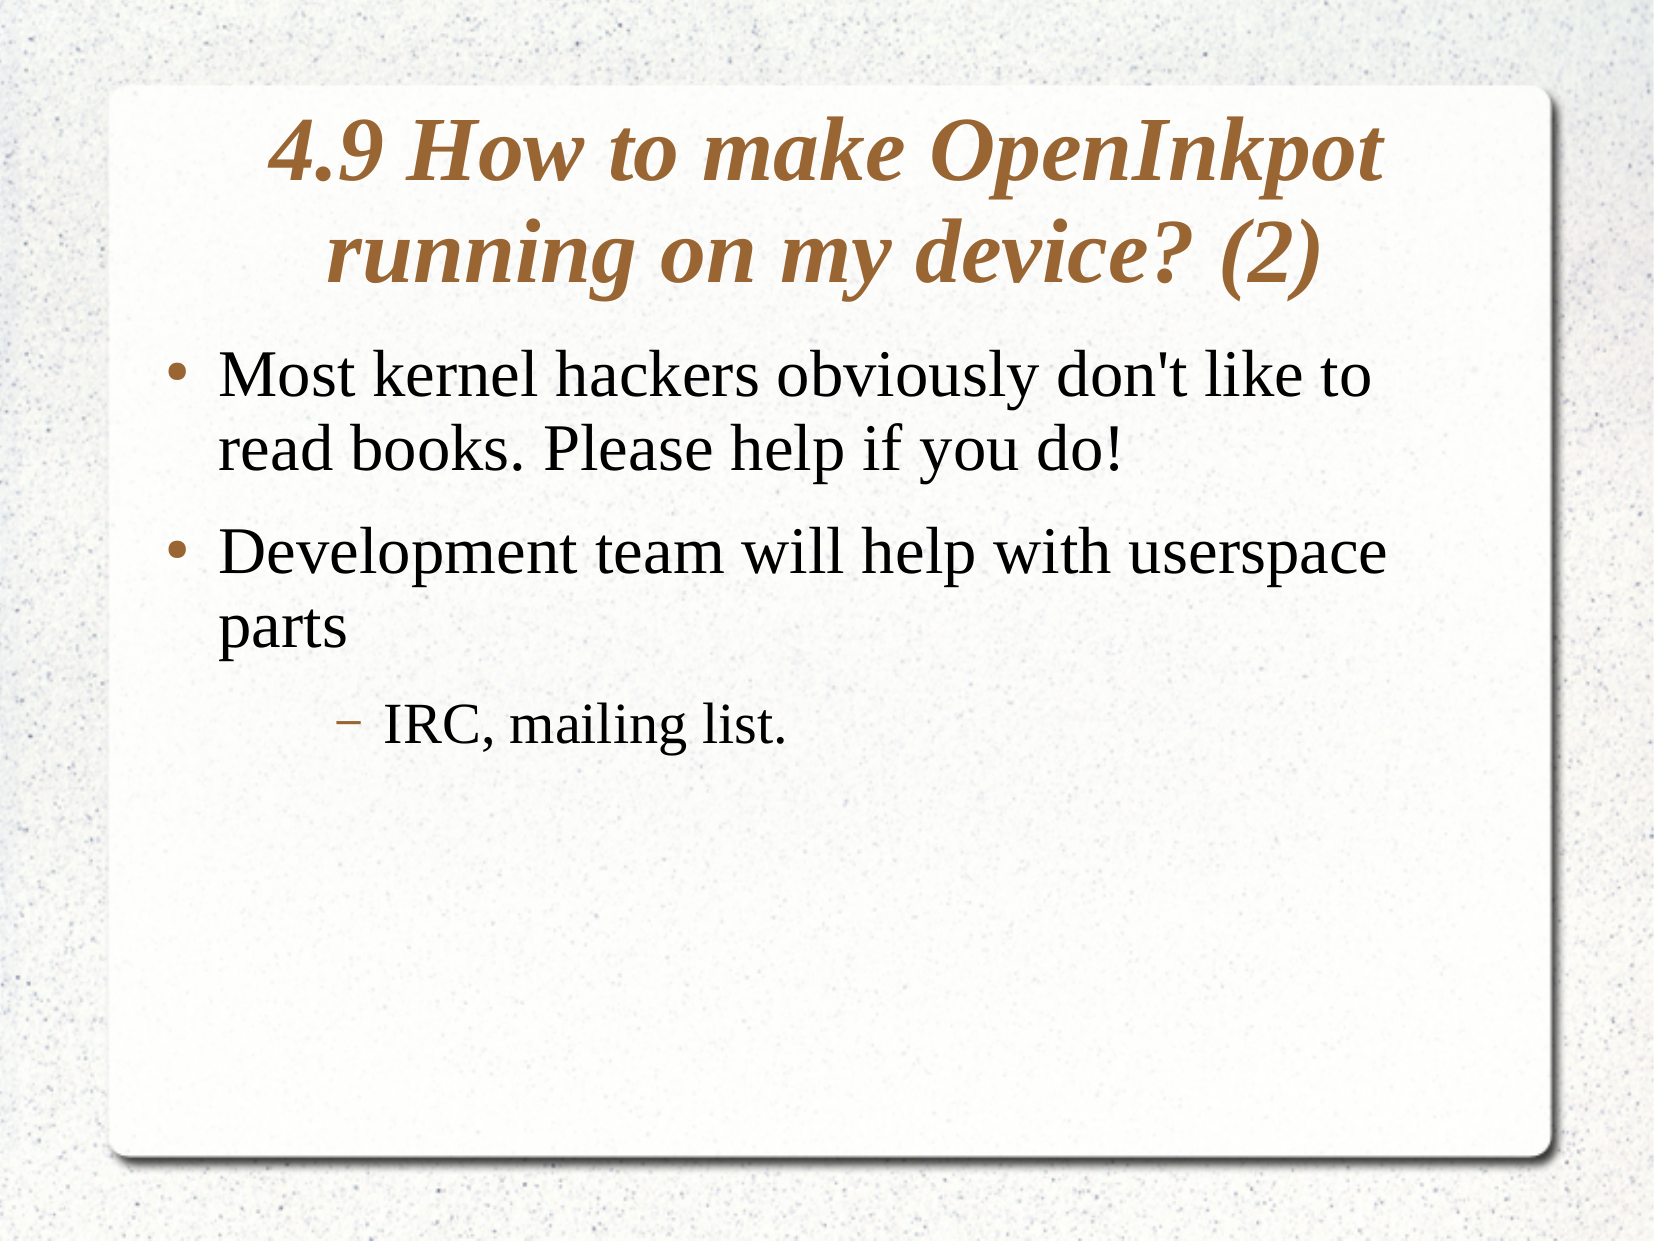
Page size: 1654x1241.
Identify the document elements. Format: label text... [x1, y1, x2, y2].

picture [0, 0, 1654, 1241]
list Most kernel hackers obviously don't like to read books. Please help if you do! Development team will help with userspace parts IRC, mailing list. [147, 336, 1506, 1141]
title 4.9 How to make OpenInkpot running on my device? (2) [118, 98, 1536, 302]
